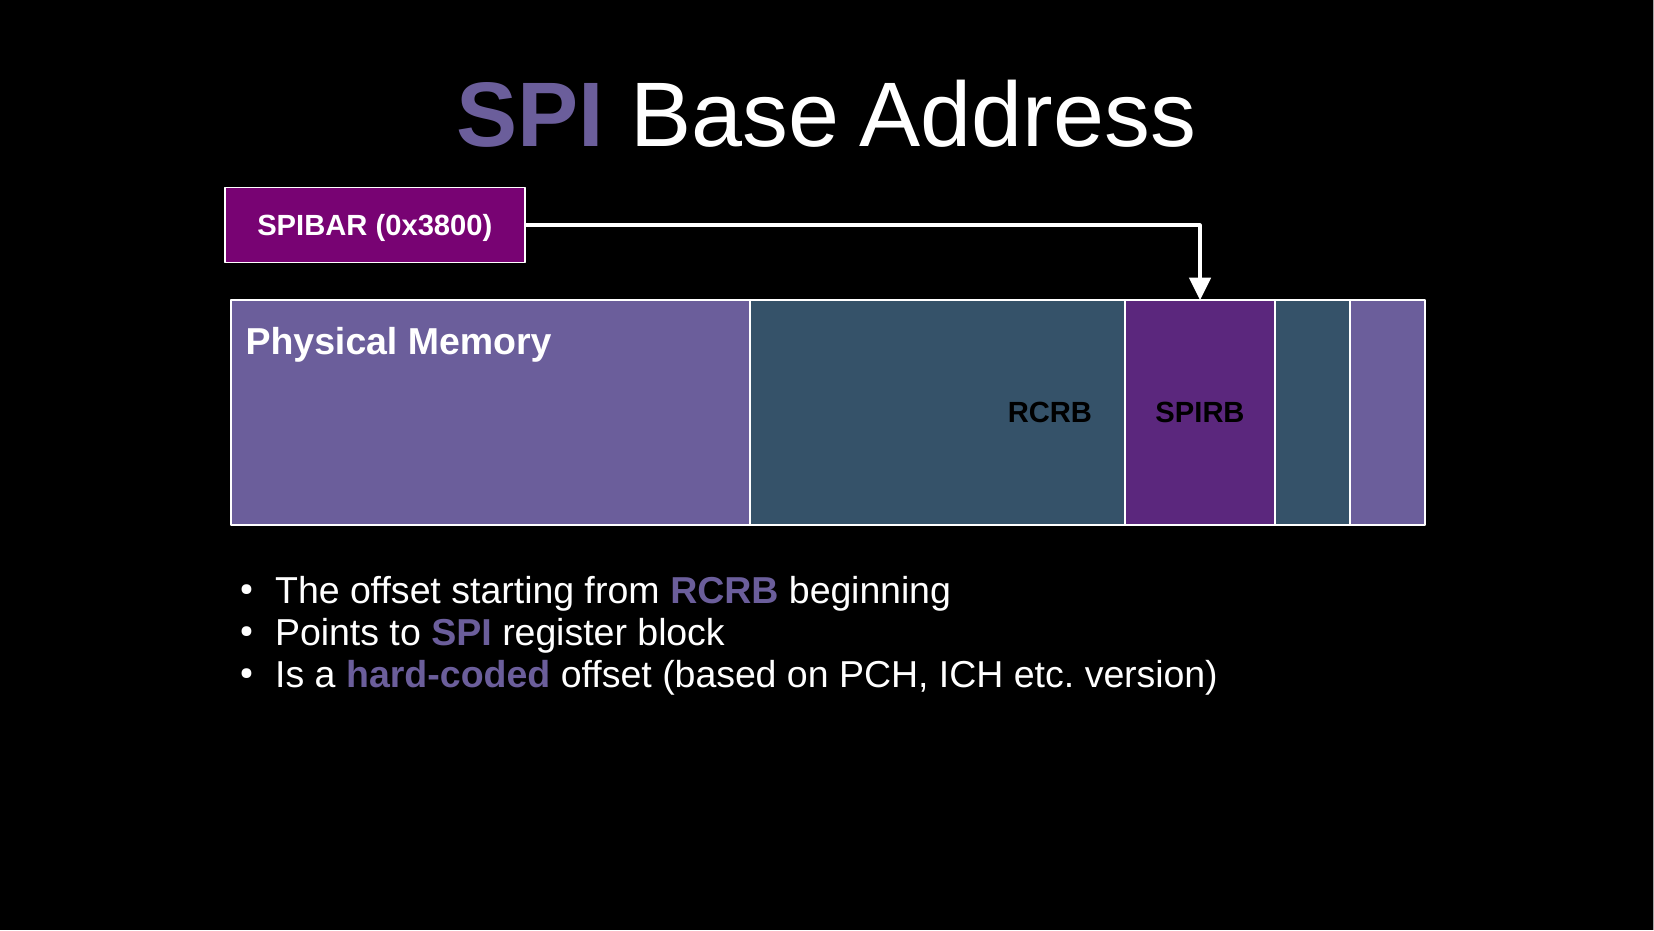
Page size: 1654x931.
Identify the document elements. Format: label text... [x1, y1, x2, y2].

title SPI Base Address [82, 37, 1571, 193]
text_box SPIRB [1125, 300, 1276, 526]
text_box The offset starting from RCRB beginning Points to SPI register block Is a hard-coded offset (based on PCH, ICH etc. version) [225, 562, 1276, 788]
text_box RCRB [1276, 300, 1351, 526]
text_box [230, 300, 750, 526]
text_box SPIBAR (0x3800) [225, 187, 526, 263]
text_box RCRB [750, 300, 1125, 526]
text_box [1351, 300, 1425, 526]
text_box Physical Memory [230, 313, 606, 413]
